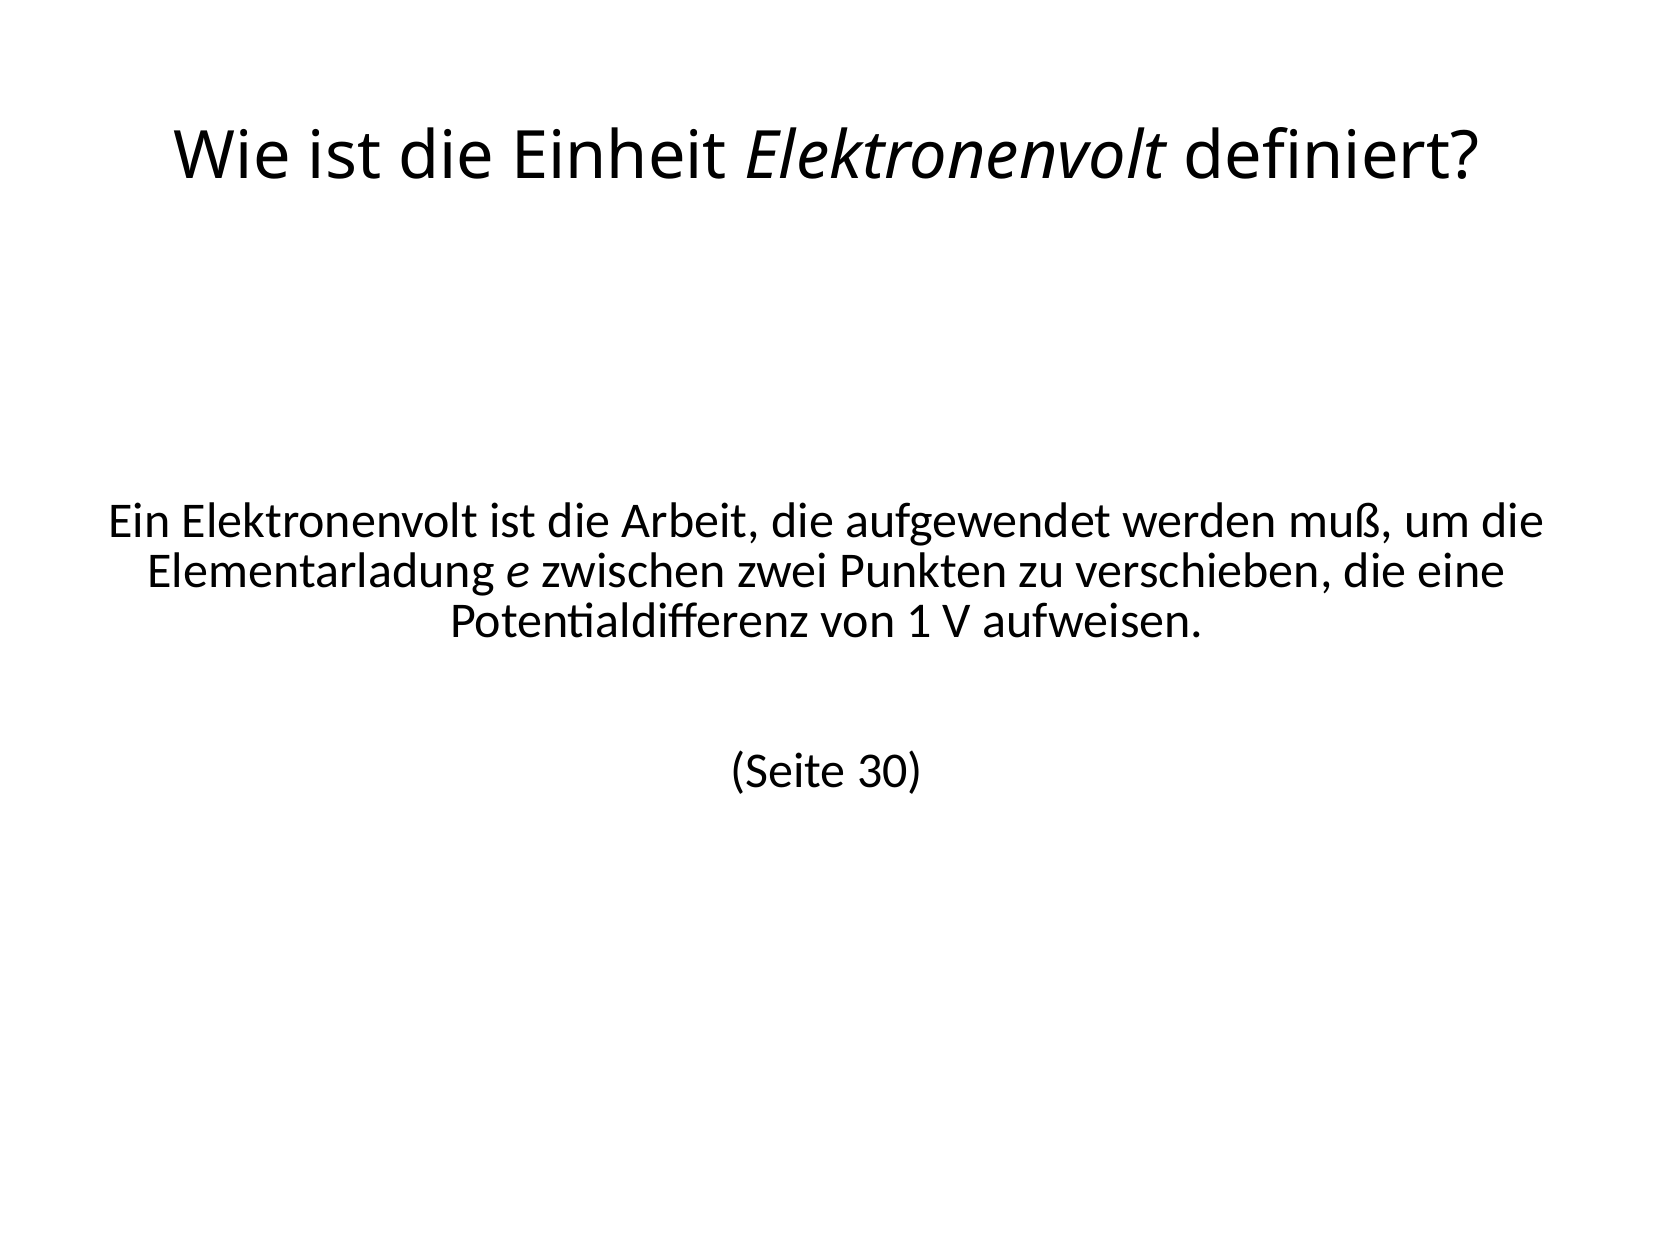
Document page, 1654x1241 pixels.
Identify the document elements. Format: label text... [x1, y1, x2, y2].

subtitle Ein Elektronenvolt ist die Arbeit, die aufgewendet werden muß, um die Elementarladung e zwischen zwei Punkten zu verschieben, die eine Potentialdifferenz von 1 V aufweisen. (Seite 30) [82, 290, 1571, 1010]
title Wie ist die Einheit Elektronenvolt definiert? [82, 49, 1571, 257]
